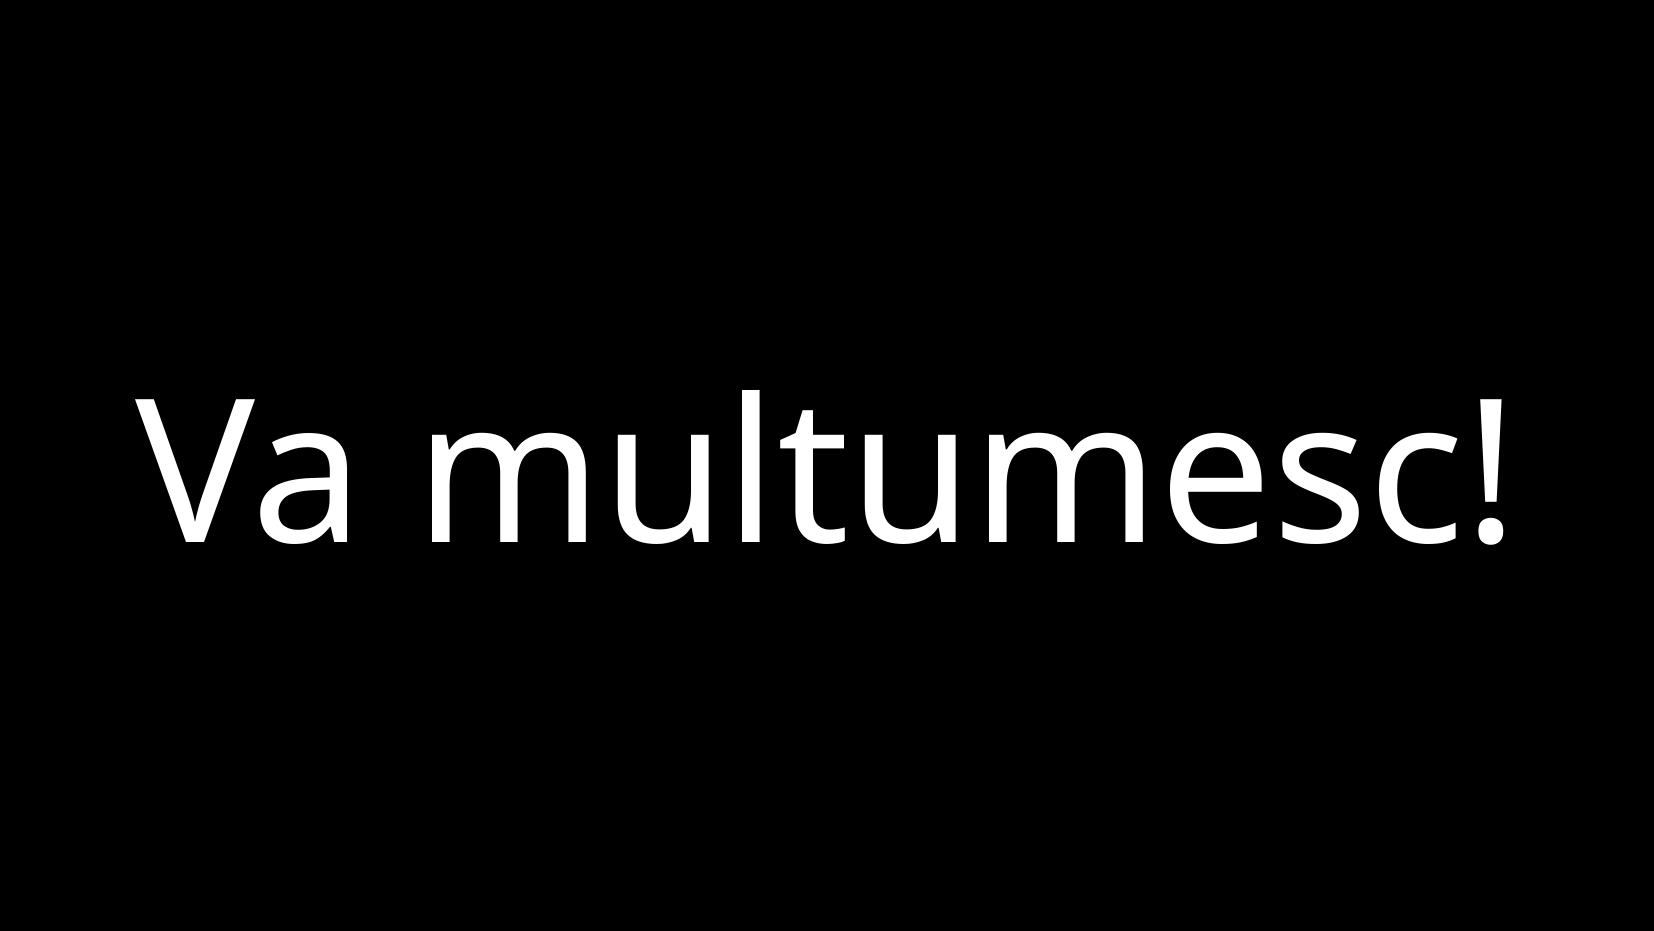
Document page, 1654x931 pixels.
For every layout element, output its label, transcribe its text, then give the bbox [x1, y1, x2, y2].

text_box Va multumesc! [0, 0, 1654, 931]
